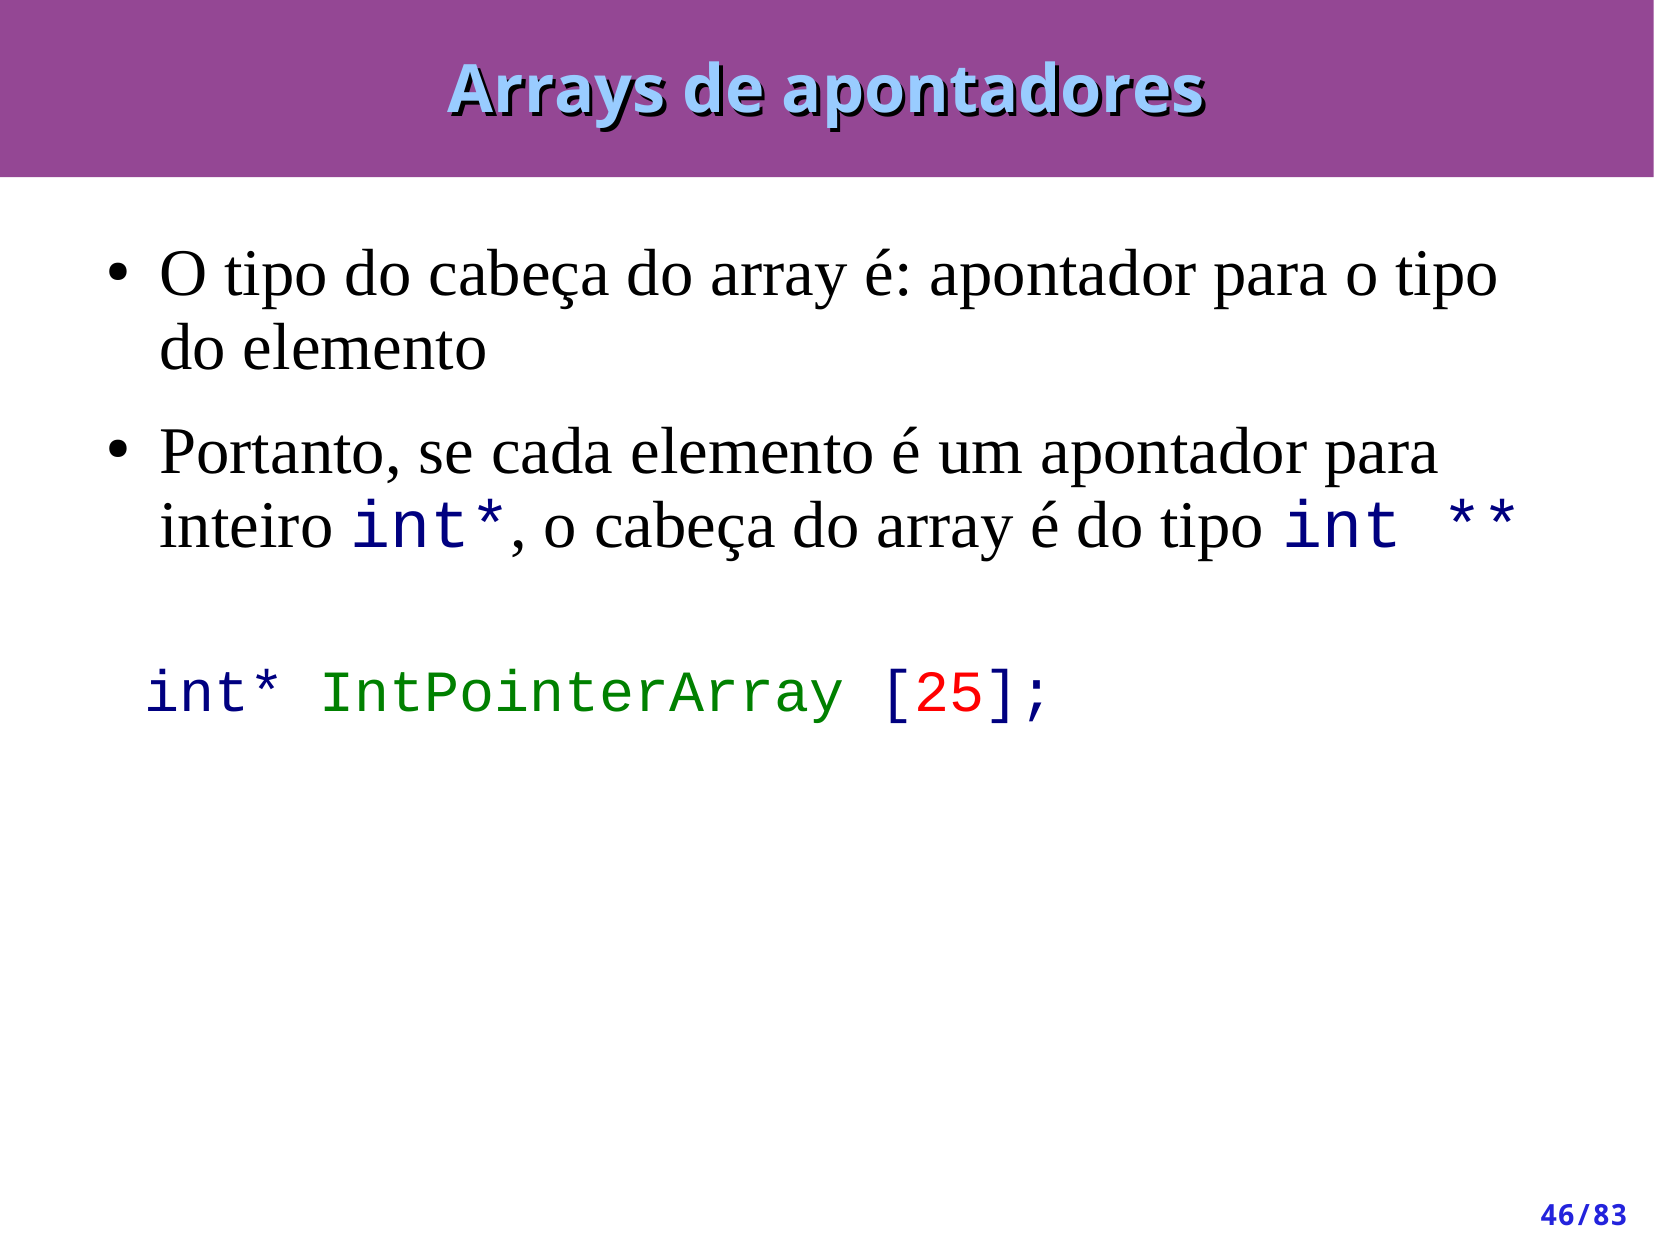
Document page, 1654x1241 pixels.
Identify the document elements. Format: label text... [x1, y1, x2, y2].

title Arrays de apontadores [82, 0, 1571, 176]
text_box int* IntPointerArray [25]; [129, 655, 1105, 869]
list O tipo do cabeça do array é: apontador para o tipo do elemento Portanto, se cada elemento é um apontador para inteiro int*, o cabeça do array é do tipo int ** [88, 236, 1577, 1055]
